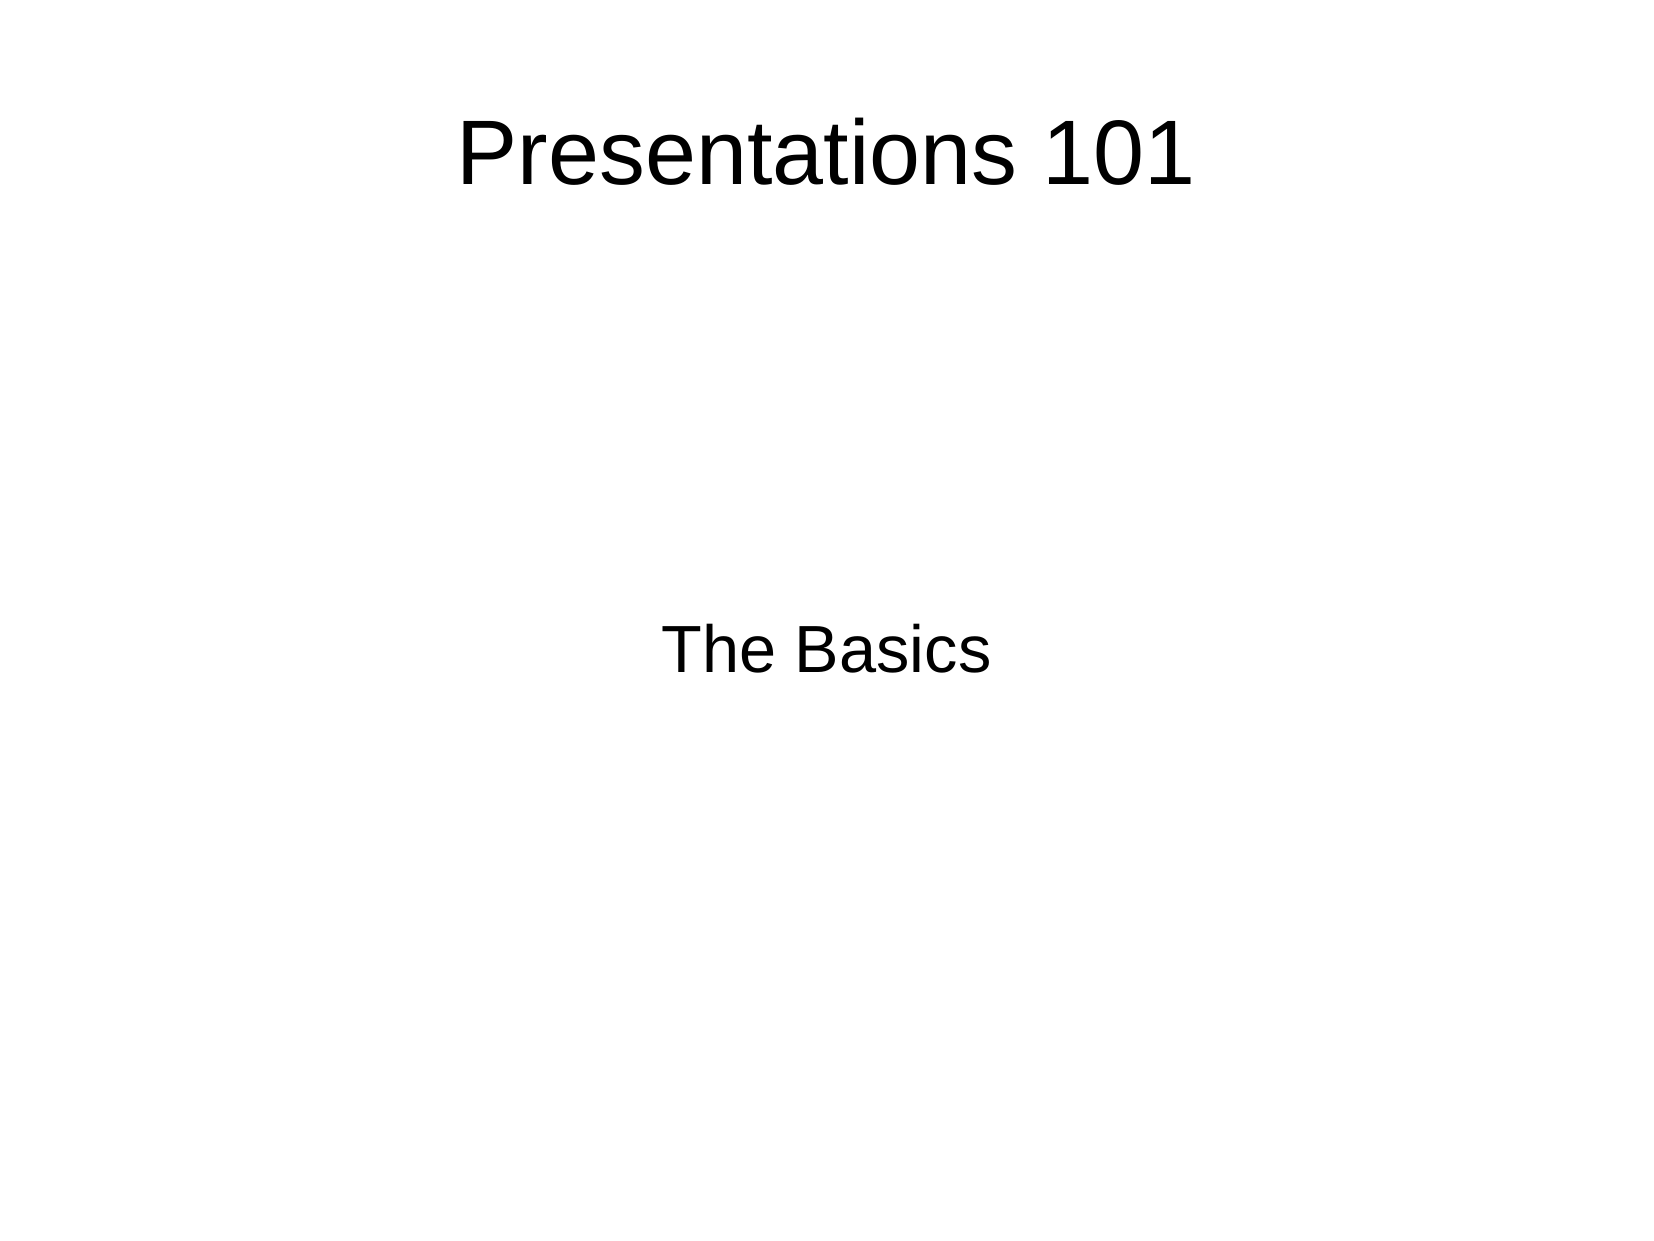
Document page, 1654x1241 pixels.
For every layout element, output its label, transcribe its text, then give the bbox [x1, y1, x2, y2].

title Presentations 101 [82, 49, 1571, 257]
subtitle The Basics [82, 290, 1571, 1010]
